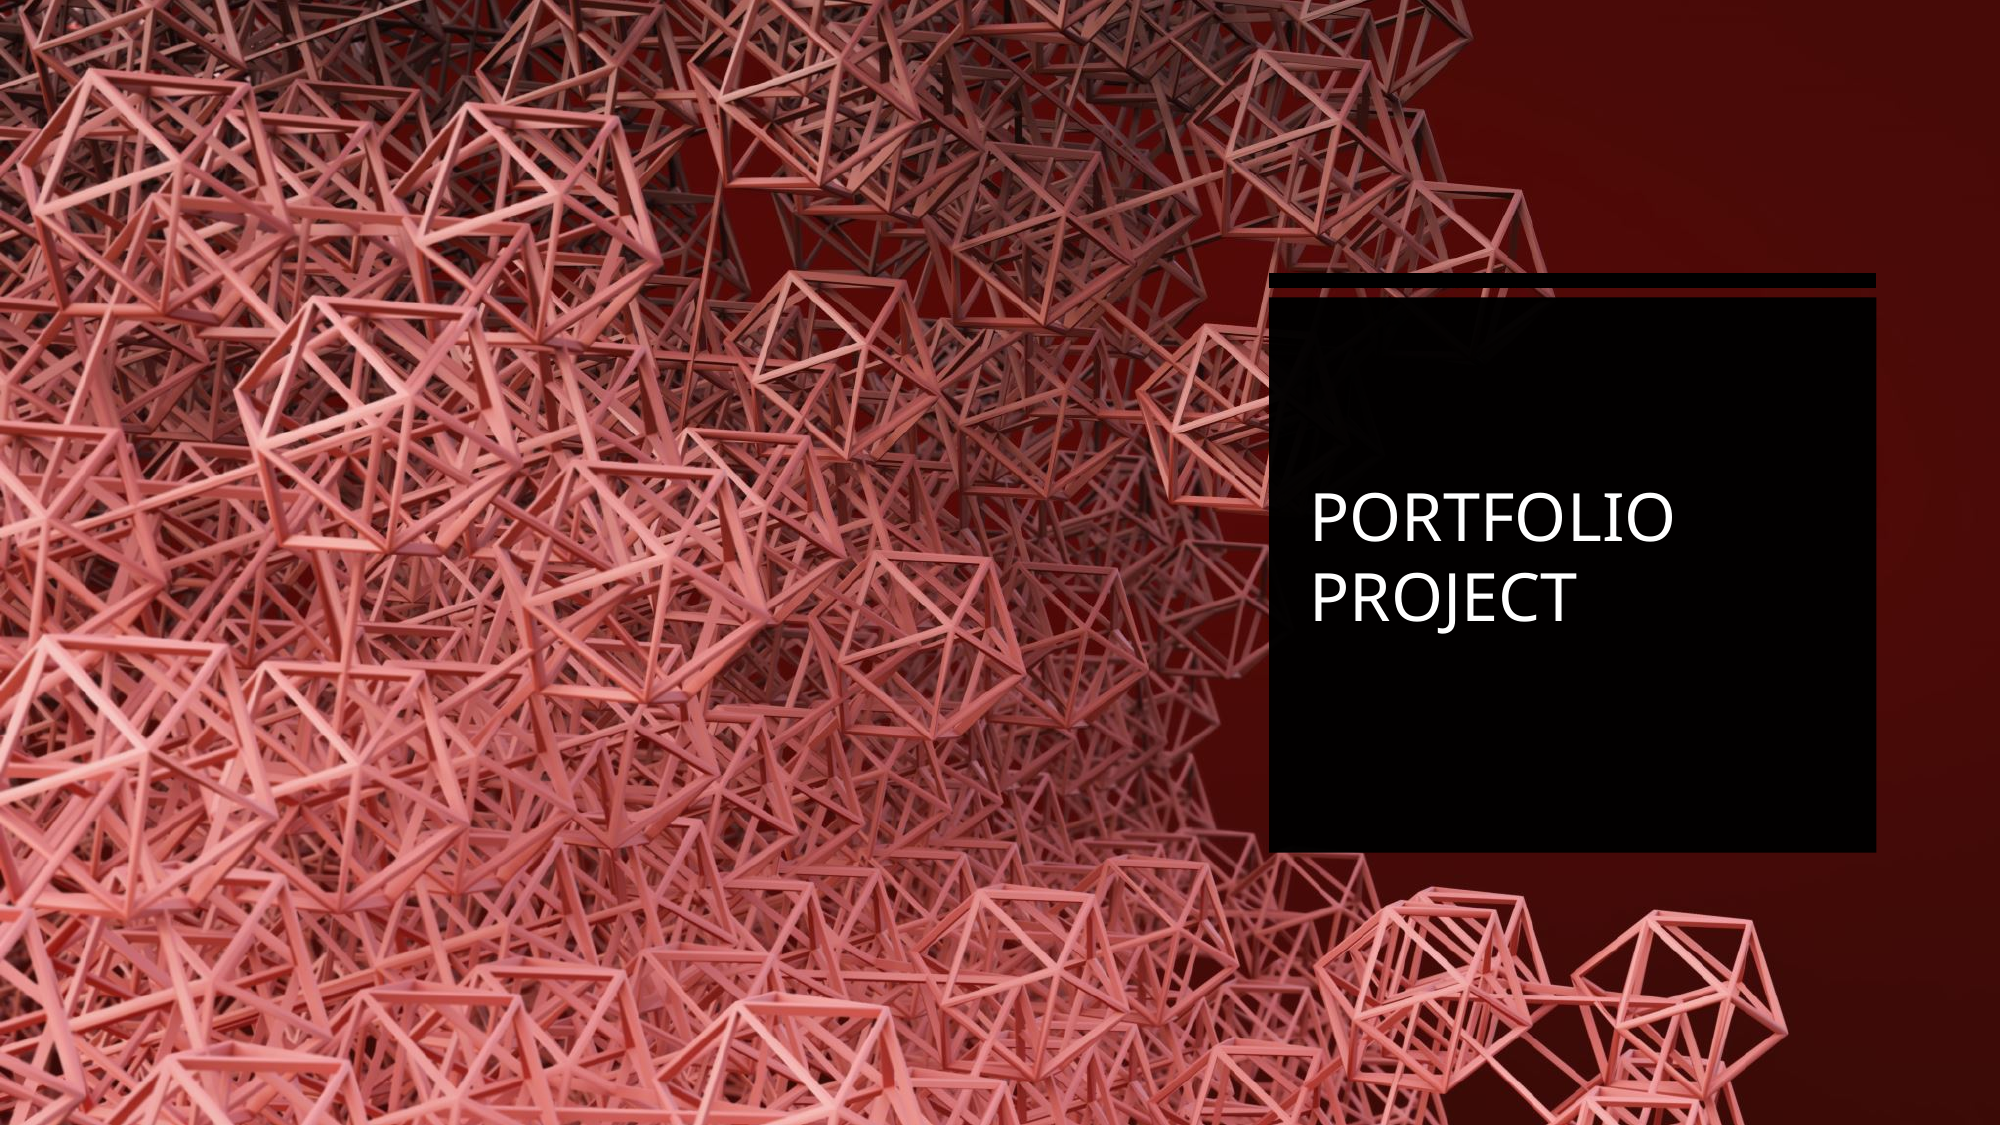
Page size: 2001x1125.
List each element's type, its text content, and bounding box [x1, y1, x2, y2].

text_box [1269, 297, 1876, 853]
title portfolio Project [1294, 381, 1853, 642]
picture [0, 0, 2000, 1125]
text_box [1269, 273, 1876, 288]
